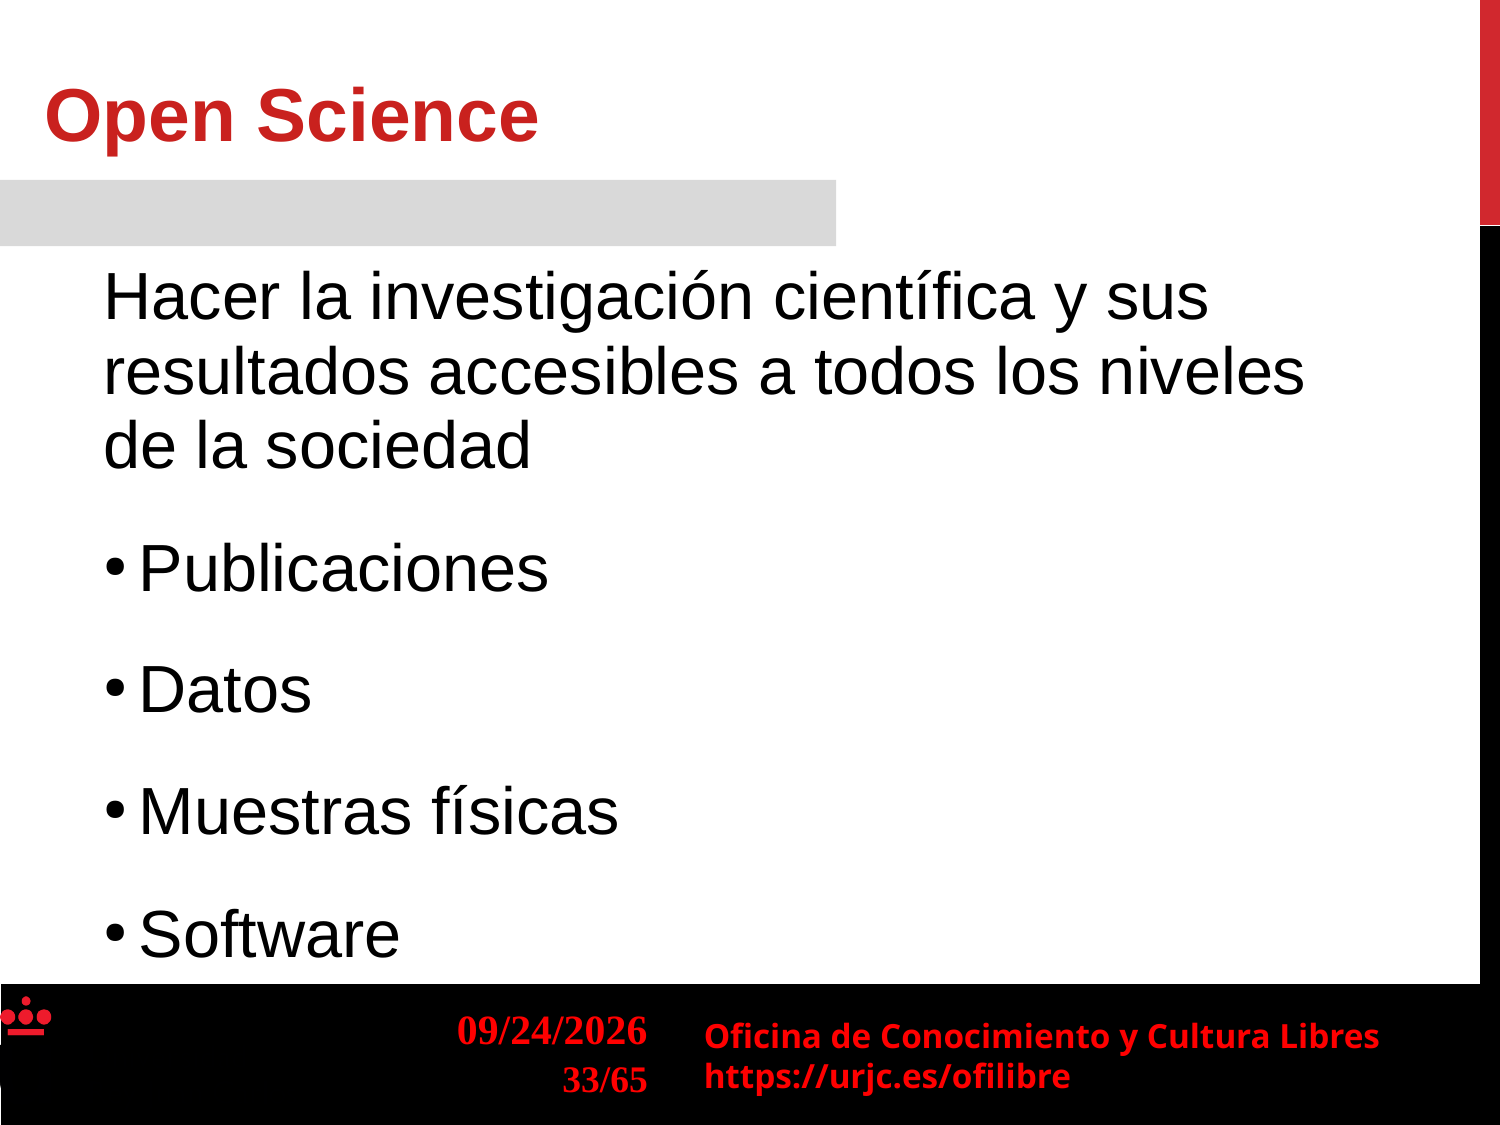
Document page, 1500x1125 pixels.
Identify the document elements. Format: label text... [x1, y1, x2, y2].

text_box Hacer la investigación científica y sus resultados accesibles a todos los niveles de la sociedad Publicaciones Datos Muestras físicas Software [88, 251, 1396, 979]
text_box Open Science [30, 66, 1036, 249]
title [75, 15, 1425, 172]
